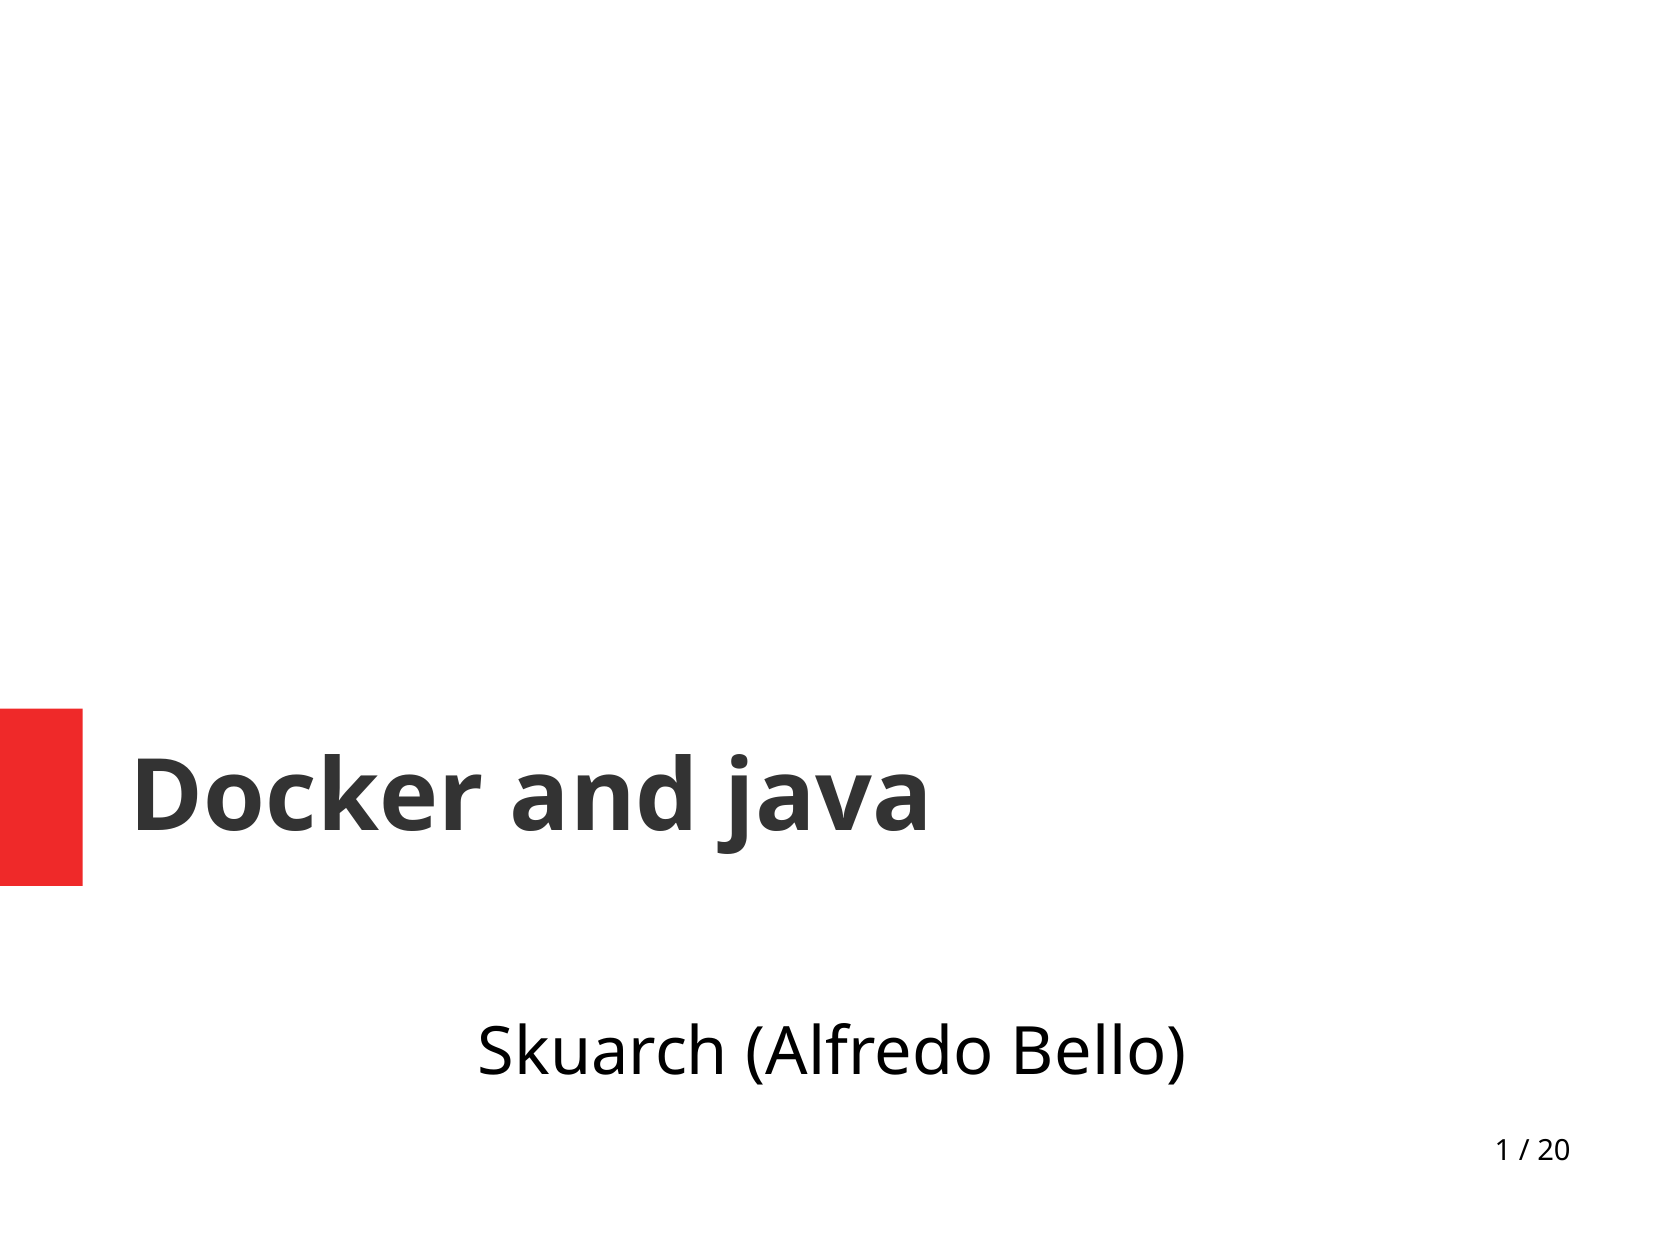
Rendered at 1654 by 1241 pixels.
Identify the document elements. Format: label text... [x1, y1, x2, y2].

title Docker and java [129, 673, 1536, 910]
subtitle Skuarch (Alfredo Bello) [129, 968, 1536, 1130]
